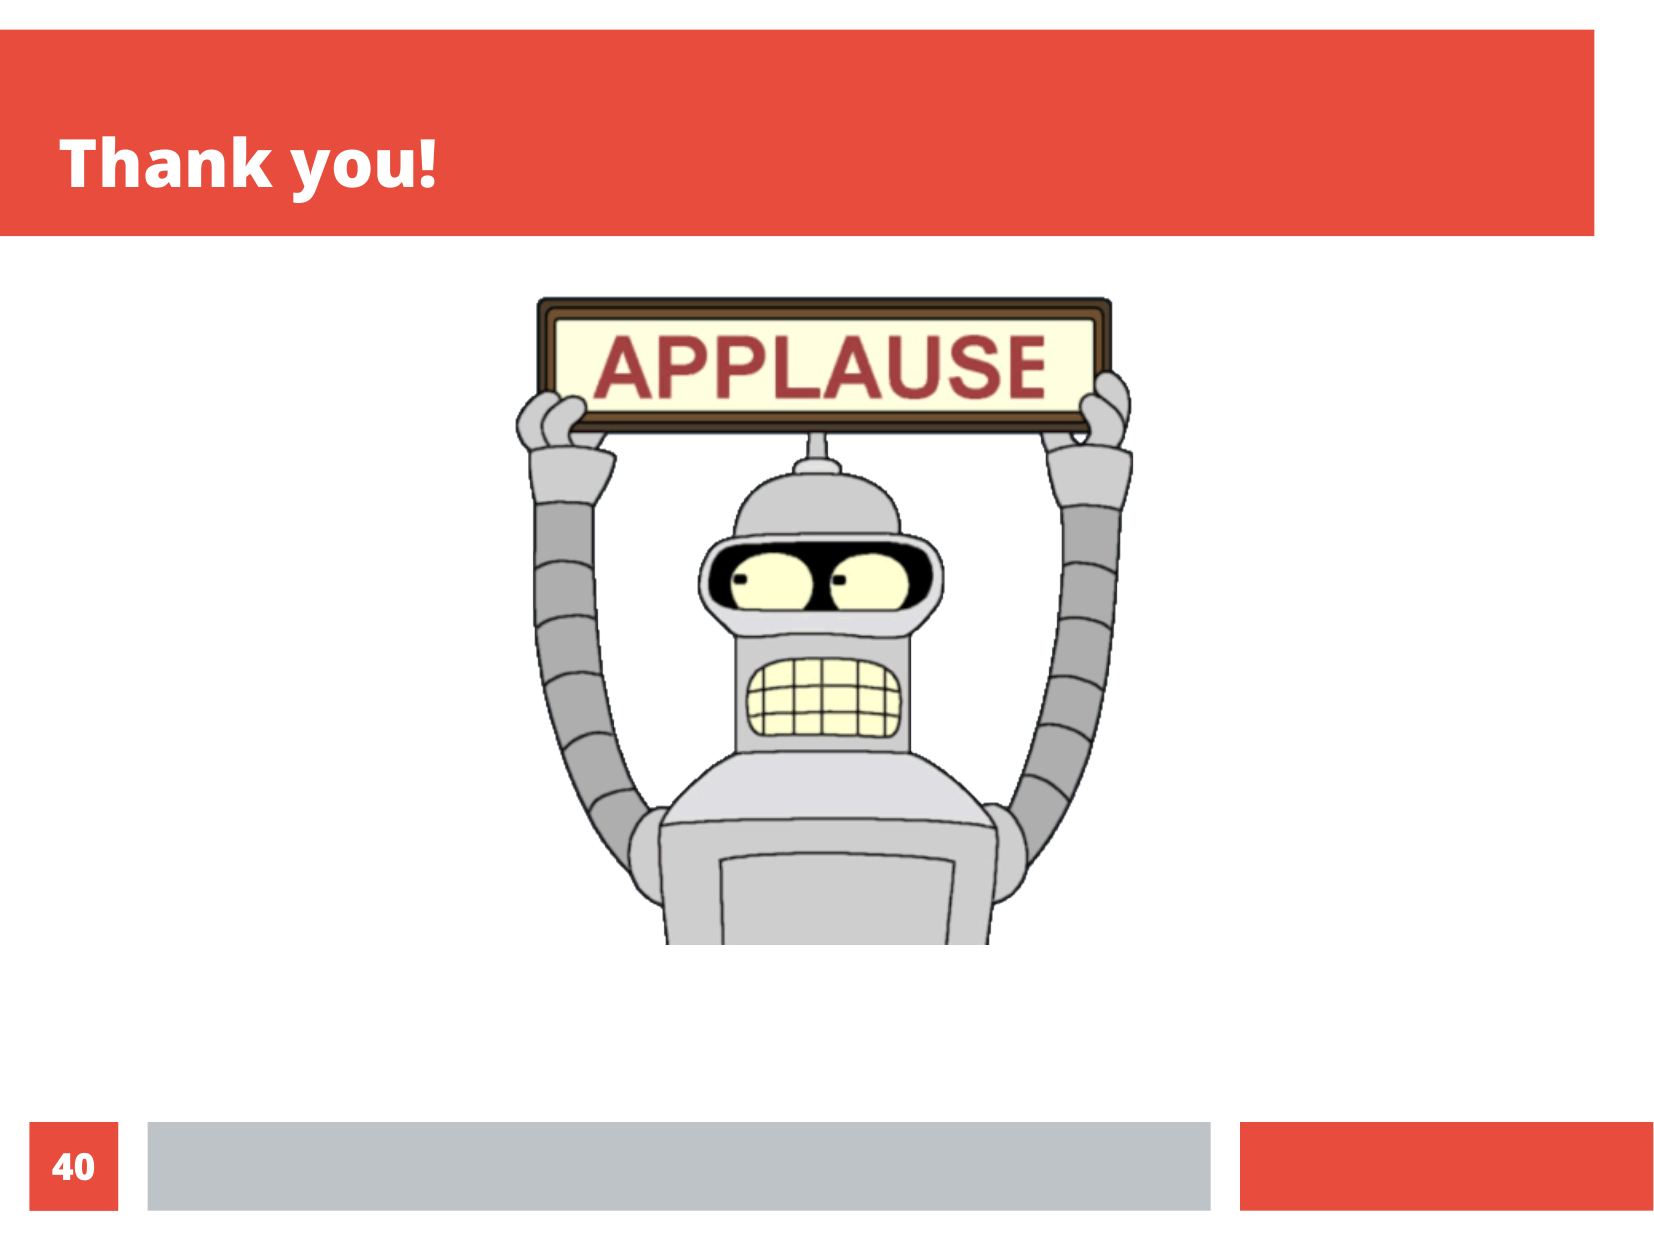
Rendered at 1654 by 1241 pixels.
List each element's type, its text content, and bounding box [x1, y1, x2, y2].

picture [514, 295, 1140, 945]
title Thank you! [59, 59, 1595, 207]
